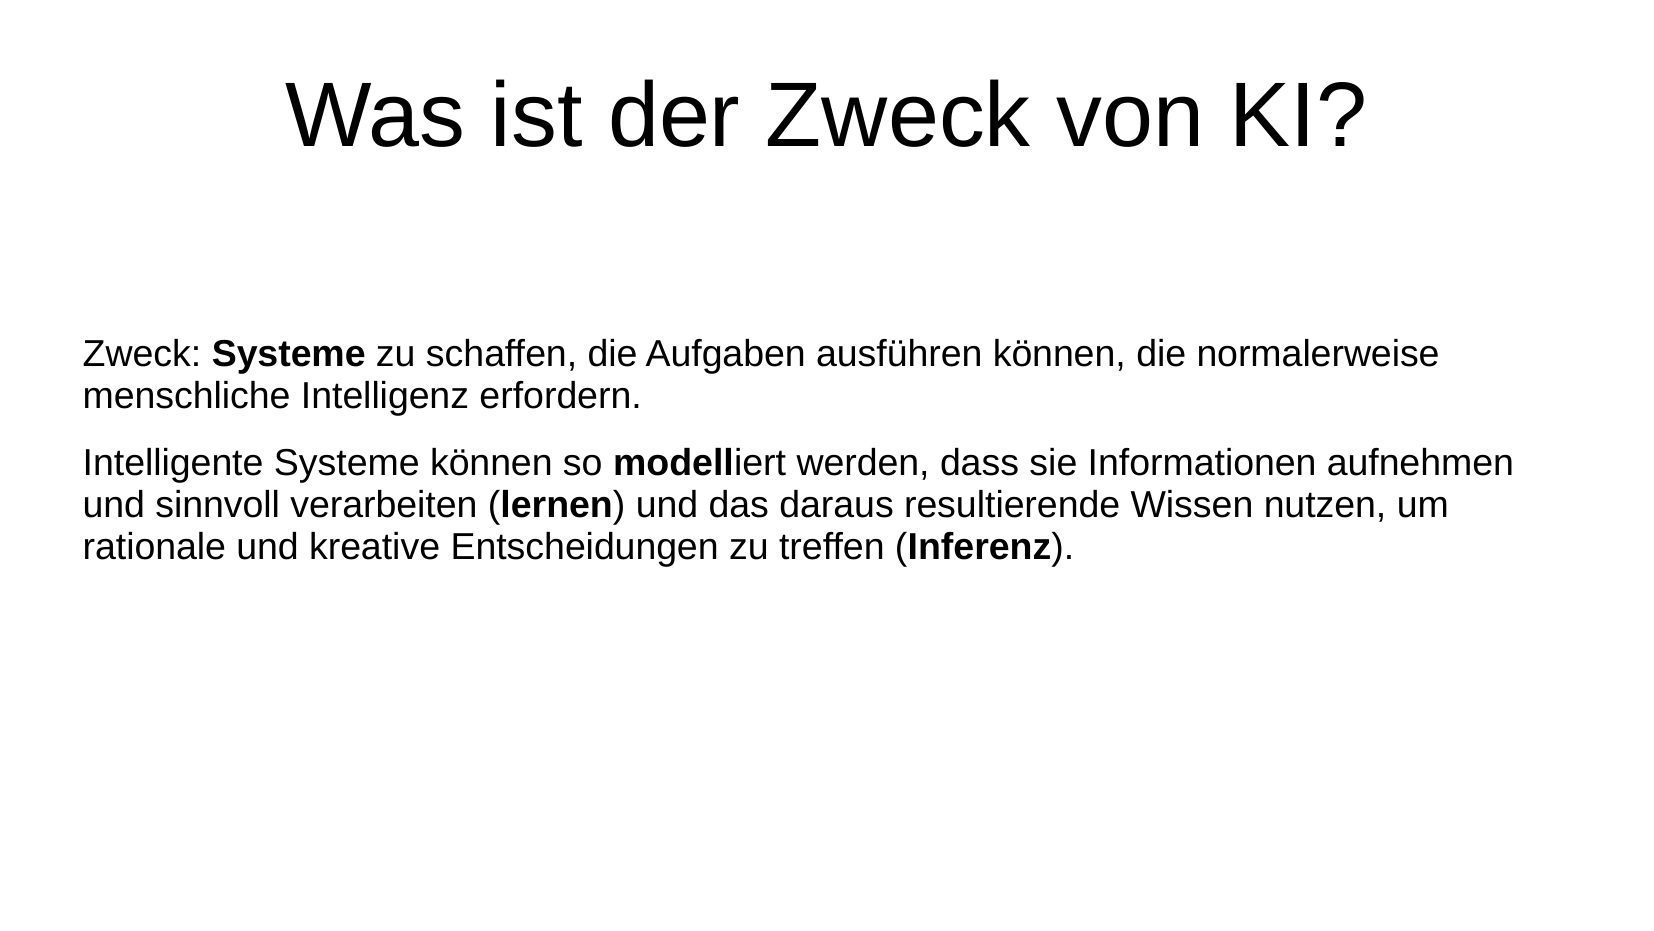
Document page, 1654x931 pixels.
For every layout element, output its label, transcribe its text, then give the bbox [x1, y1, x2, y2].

title Was ist der Zweck von KI? [82, 37, 1571, 193]
subtitle Zweck: Systeme zu schaffen, die Aufgaben ausführen können, die normalerweise menschliche Intelligenz erfordern. Intelligente Systeme können so modelliert werden, dass sie Informationen aufnehmen und sinnvoll verarbeiten (lernen) und das daraus resultierende Wissen nutzen, um rationale und kreative Entscheidungen zu treffen (Inferenz). [82, 247, 1571, 787]
